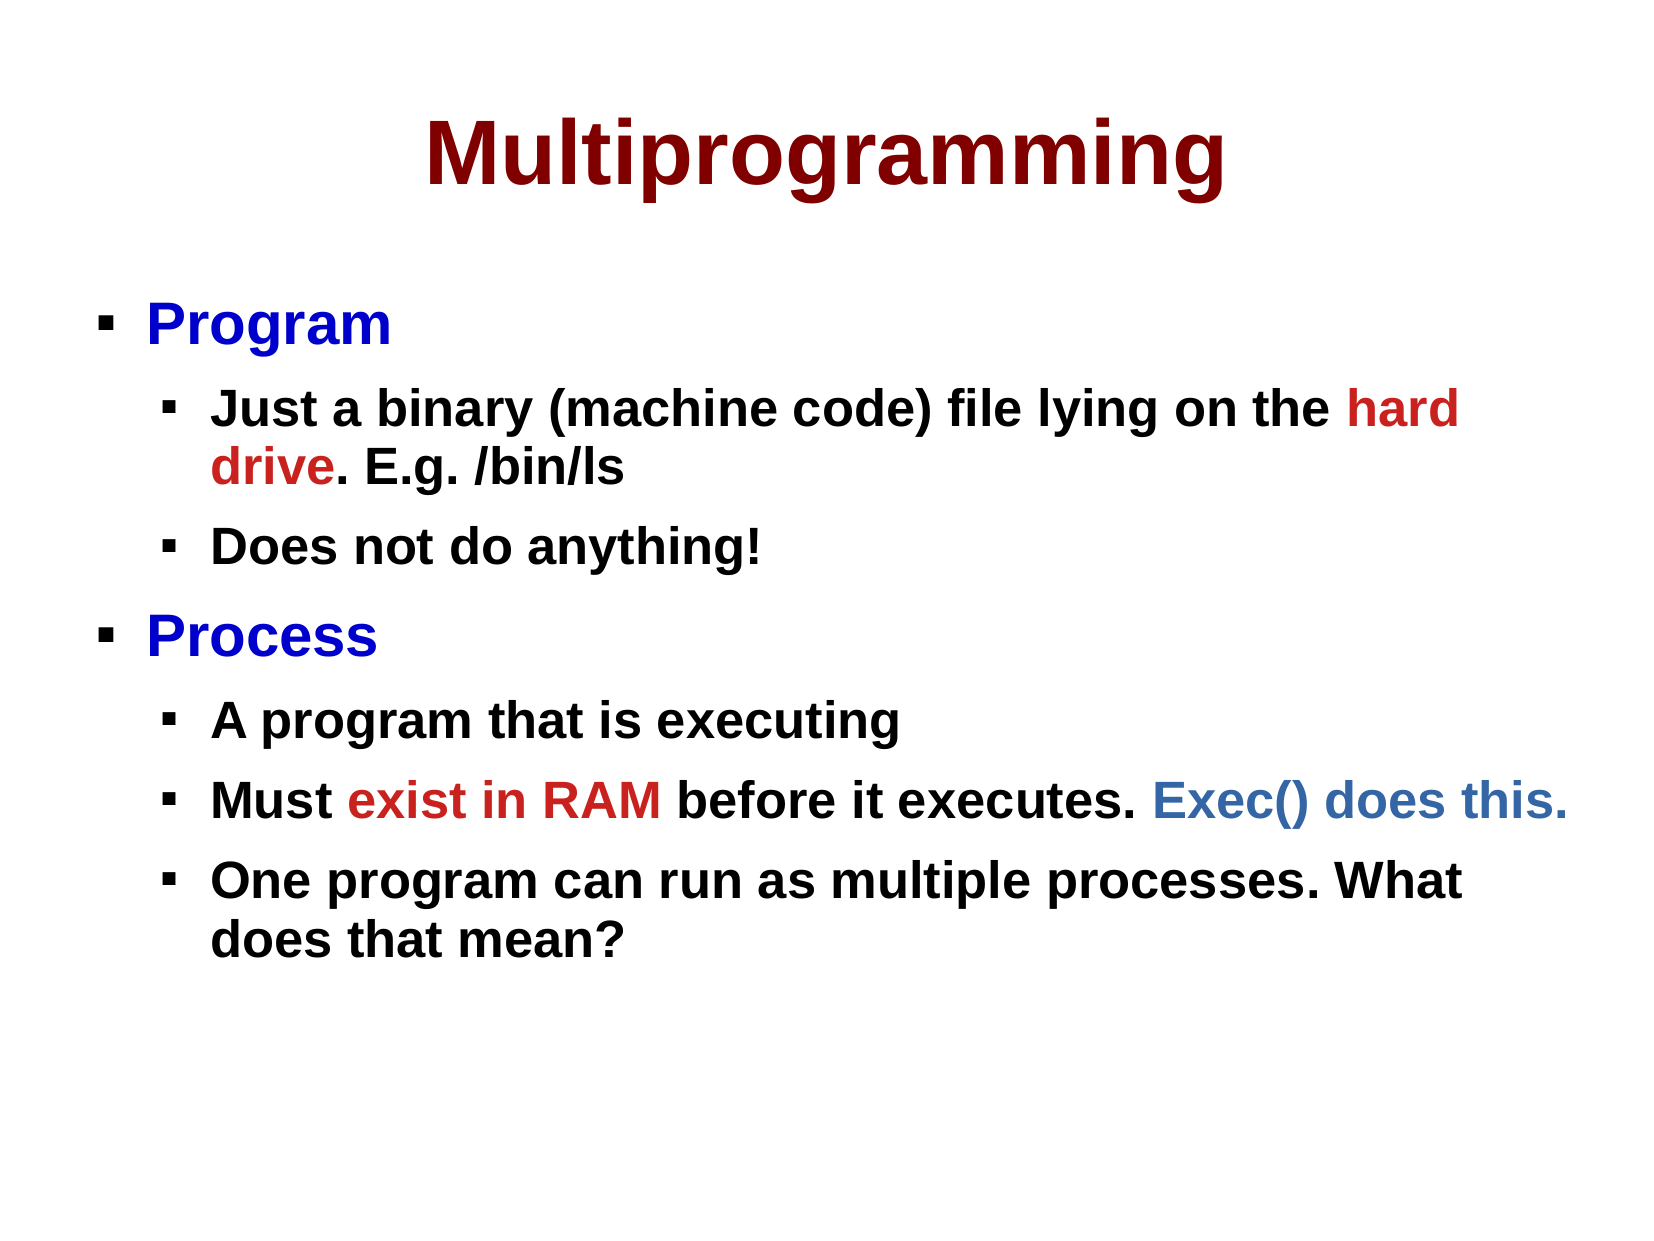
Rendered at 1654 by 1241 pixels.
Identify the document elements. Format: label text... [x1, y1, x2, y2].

title Multiprogramming [82, 49, 1571, 257]
list Program Just a binary (machine code) file lying on the hard drive. E.g. /bin/ls Does not do anything! Process A program that is executing Must exist in RAM before it executes. Exec() does this. One program can run as multiple processes. What does that mean? [82, 290, 1571, 1010]
